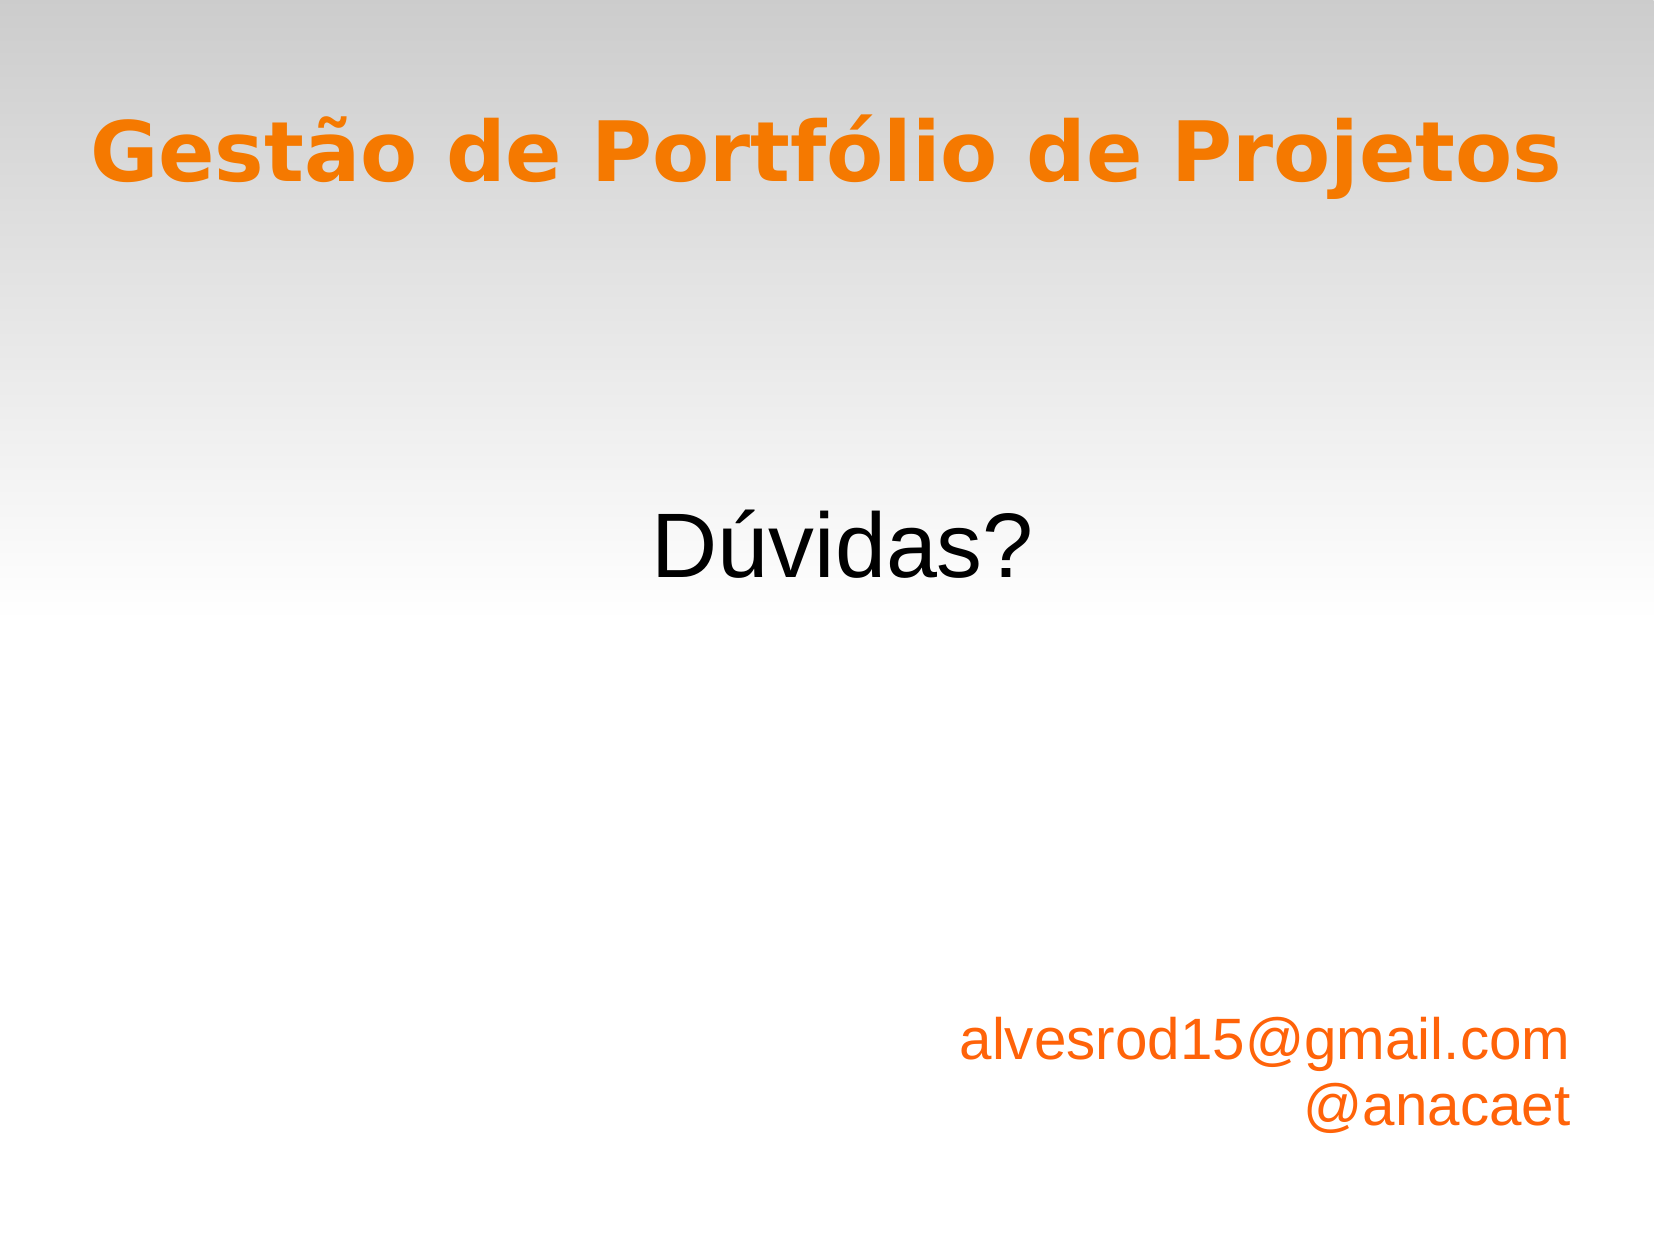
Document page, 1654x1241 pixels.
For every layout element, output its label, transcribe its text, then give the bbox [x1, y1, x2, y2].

title Gestão de Portfólio de Projetos [82, 49, 1571, 186]
subtitle Dúvidas? alvesrod15@gmail.com @anacaet [82, 186, 1571, 1212]
